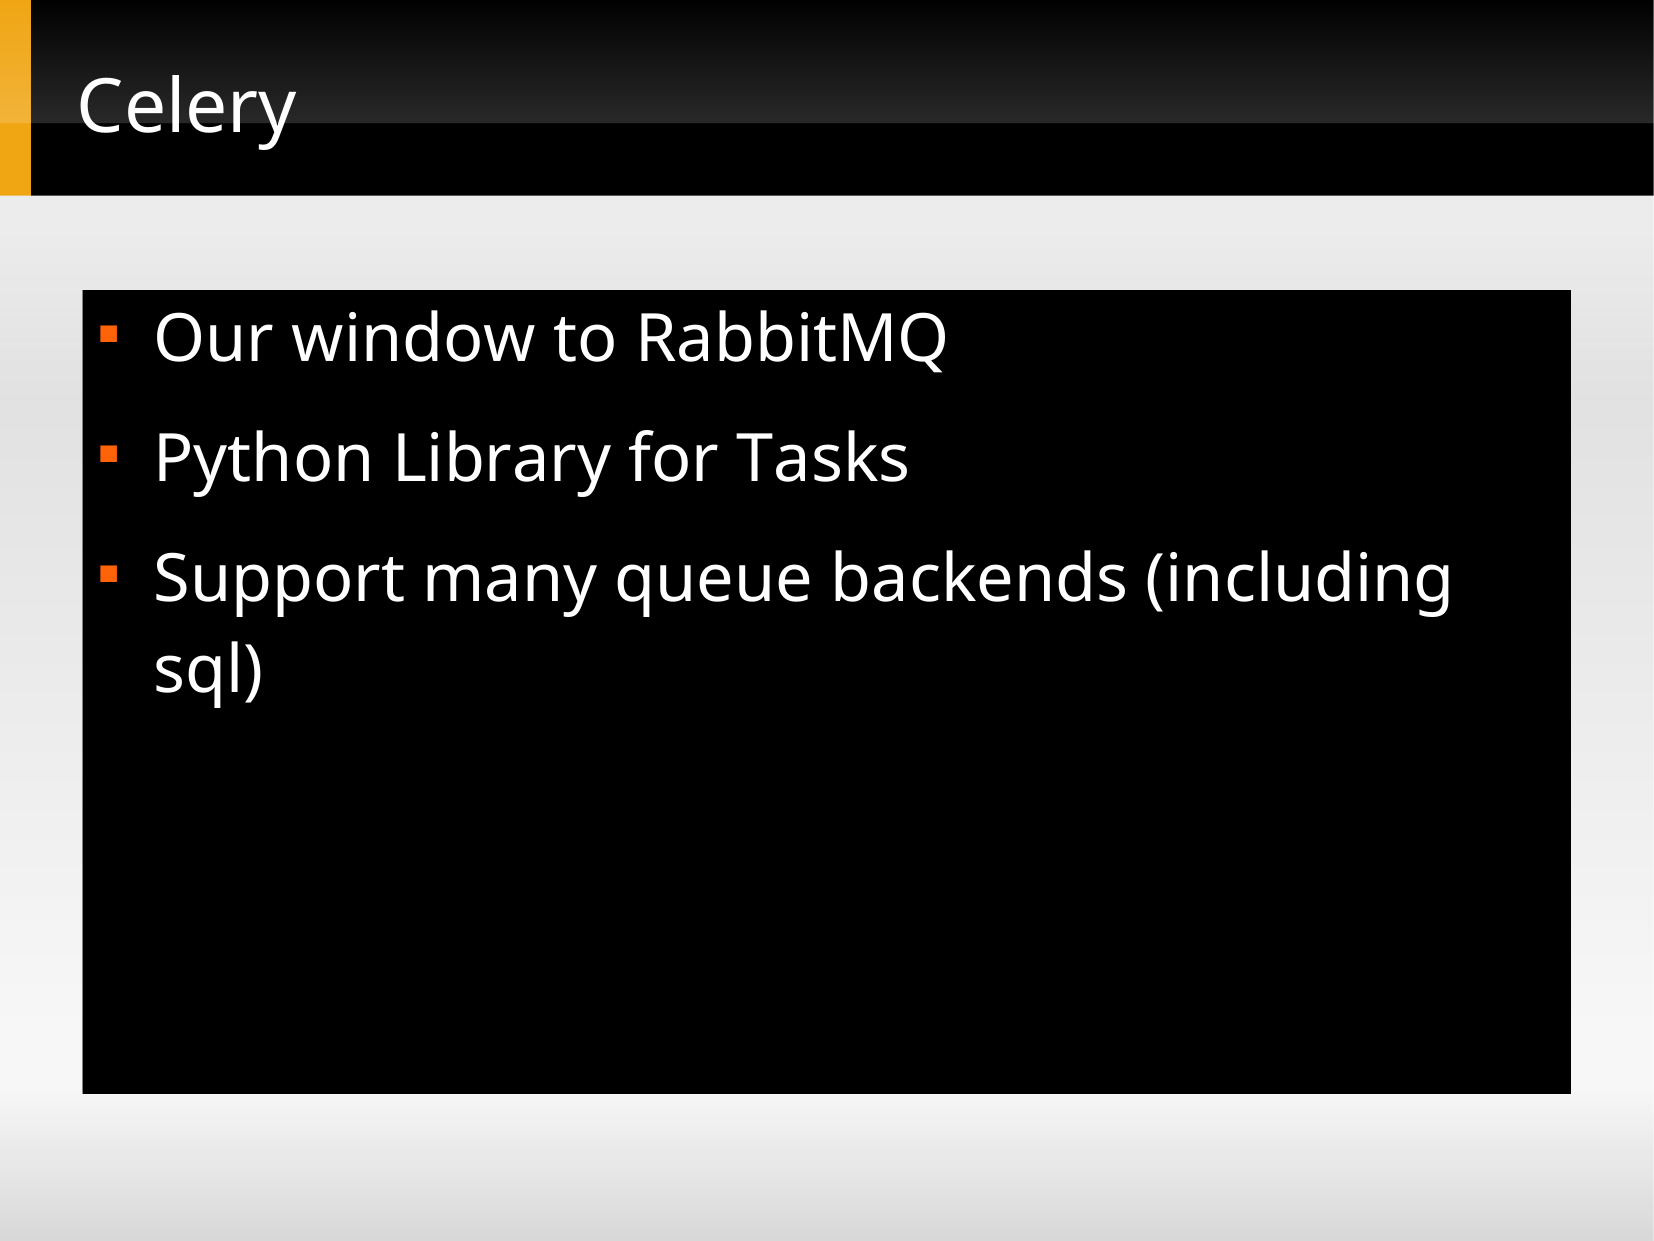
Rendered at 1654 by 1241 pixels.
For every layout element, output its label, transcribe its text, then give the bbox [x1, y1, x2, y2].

title Celery [76, 7, 1565, 200]
list Our window to RabbitMQ Python Library for Tasks Support many queue backends (including sql) [82, 290, 1571, 1094]
picture [0, 0, 1654, 1241]
